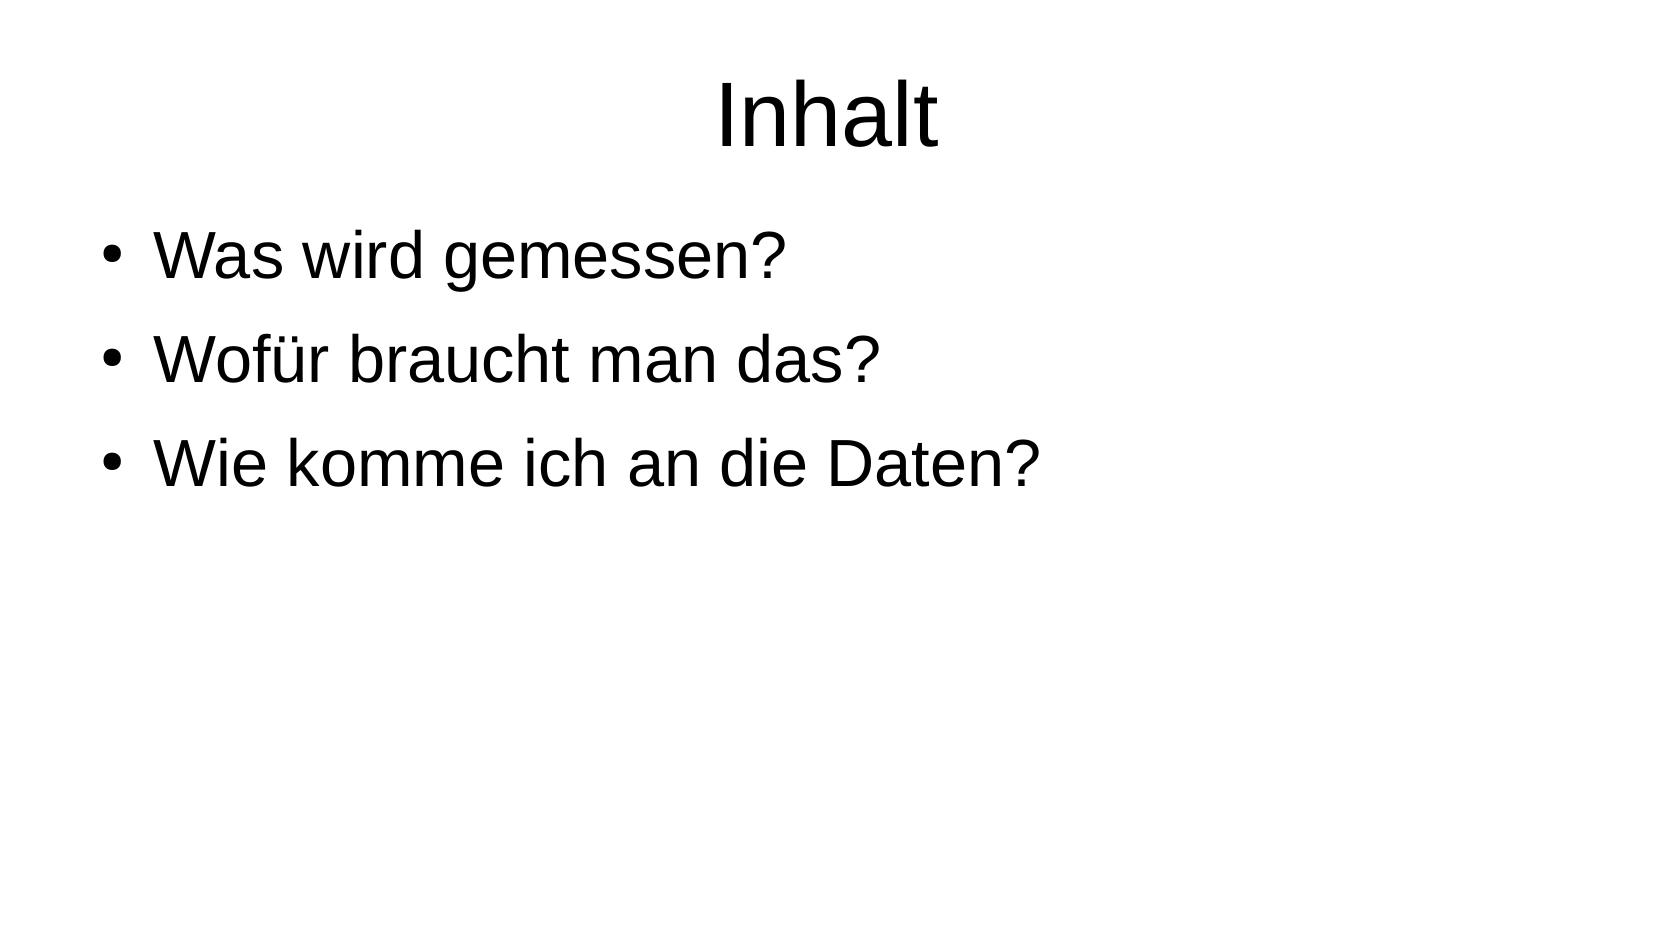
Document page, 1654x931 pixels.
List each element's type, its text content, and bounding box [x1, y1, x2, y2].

title Inhalt [82, 37, 1571, 193]
list Was wird gemessen? Wofür braucht man das? Wie komme ich an die Daten? [82, 217, 1571, 758]
